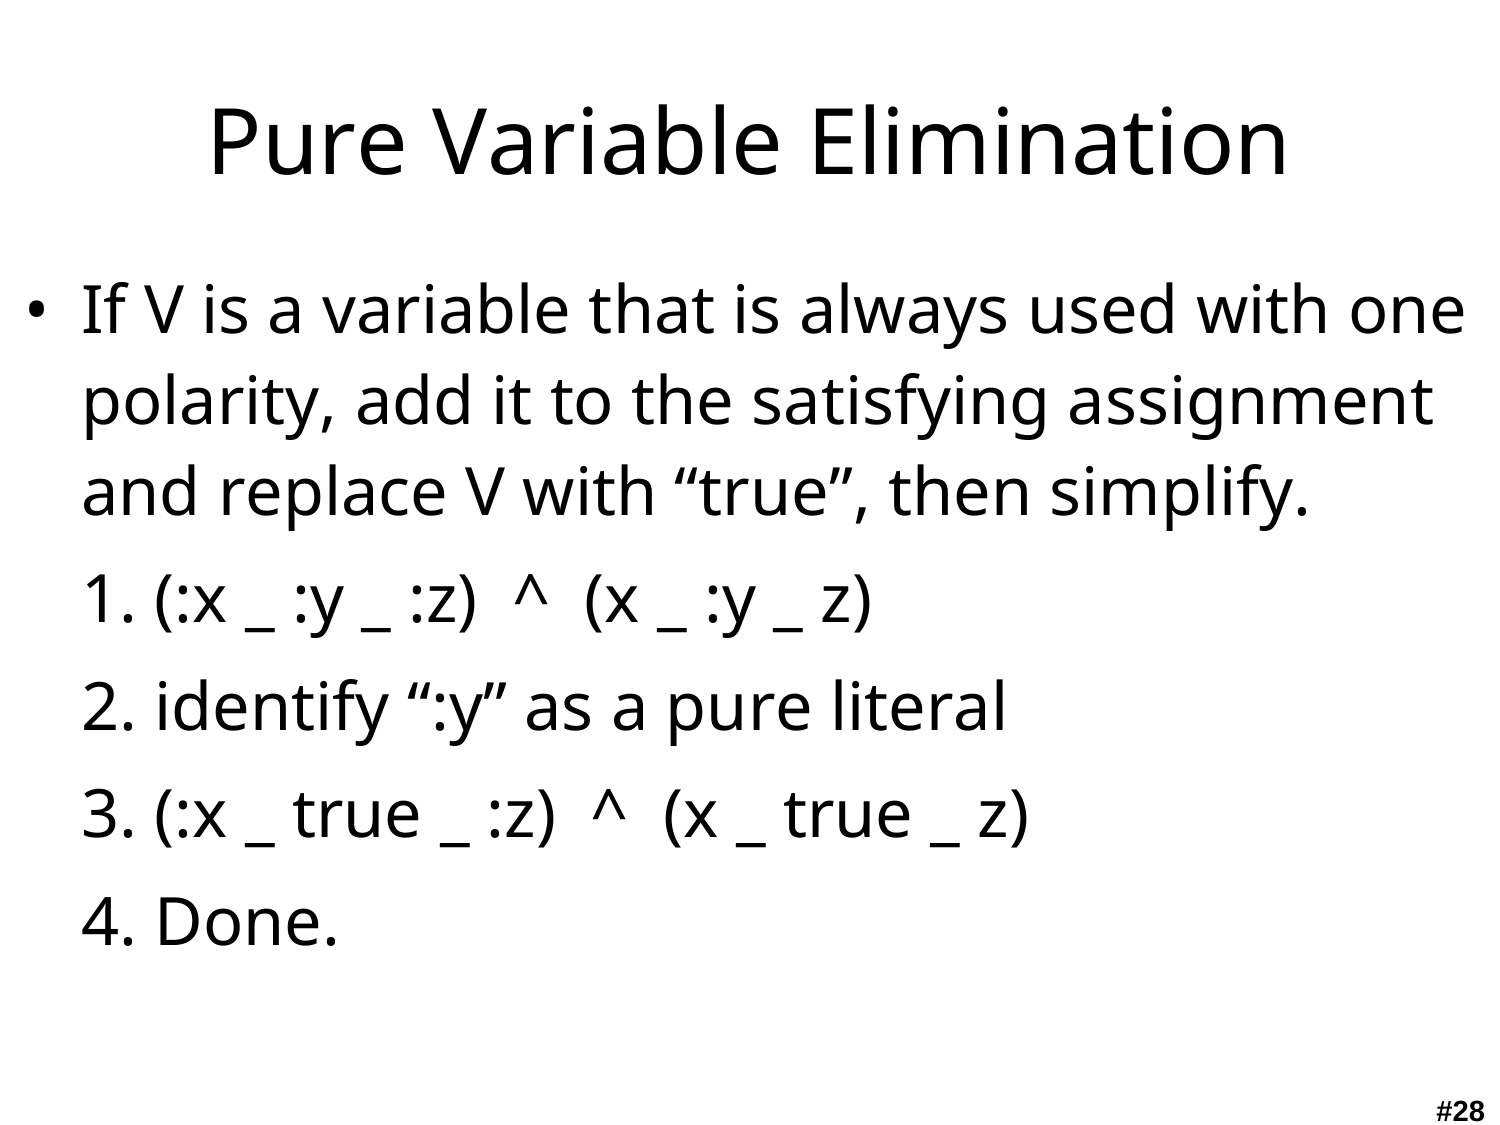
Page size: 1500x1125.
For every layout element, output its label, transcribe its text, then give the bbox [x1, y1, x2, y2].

list If V is a variable that is always used with one polarity, add it to the satisfying assignment and replace V with “true”, then simplify. 1. (:x _ :y _ :z) ^ (x _ :y _ z) 2. identify “:y” as a pure literal 3. (:x _ true _ :z) ^ (x _ true _ z) 4. Done. [24, 262, 1476, 1101]
title Pure Variable Elimination [24, 45, 1476, 233]
